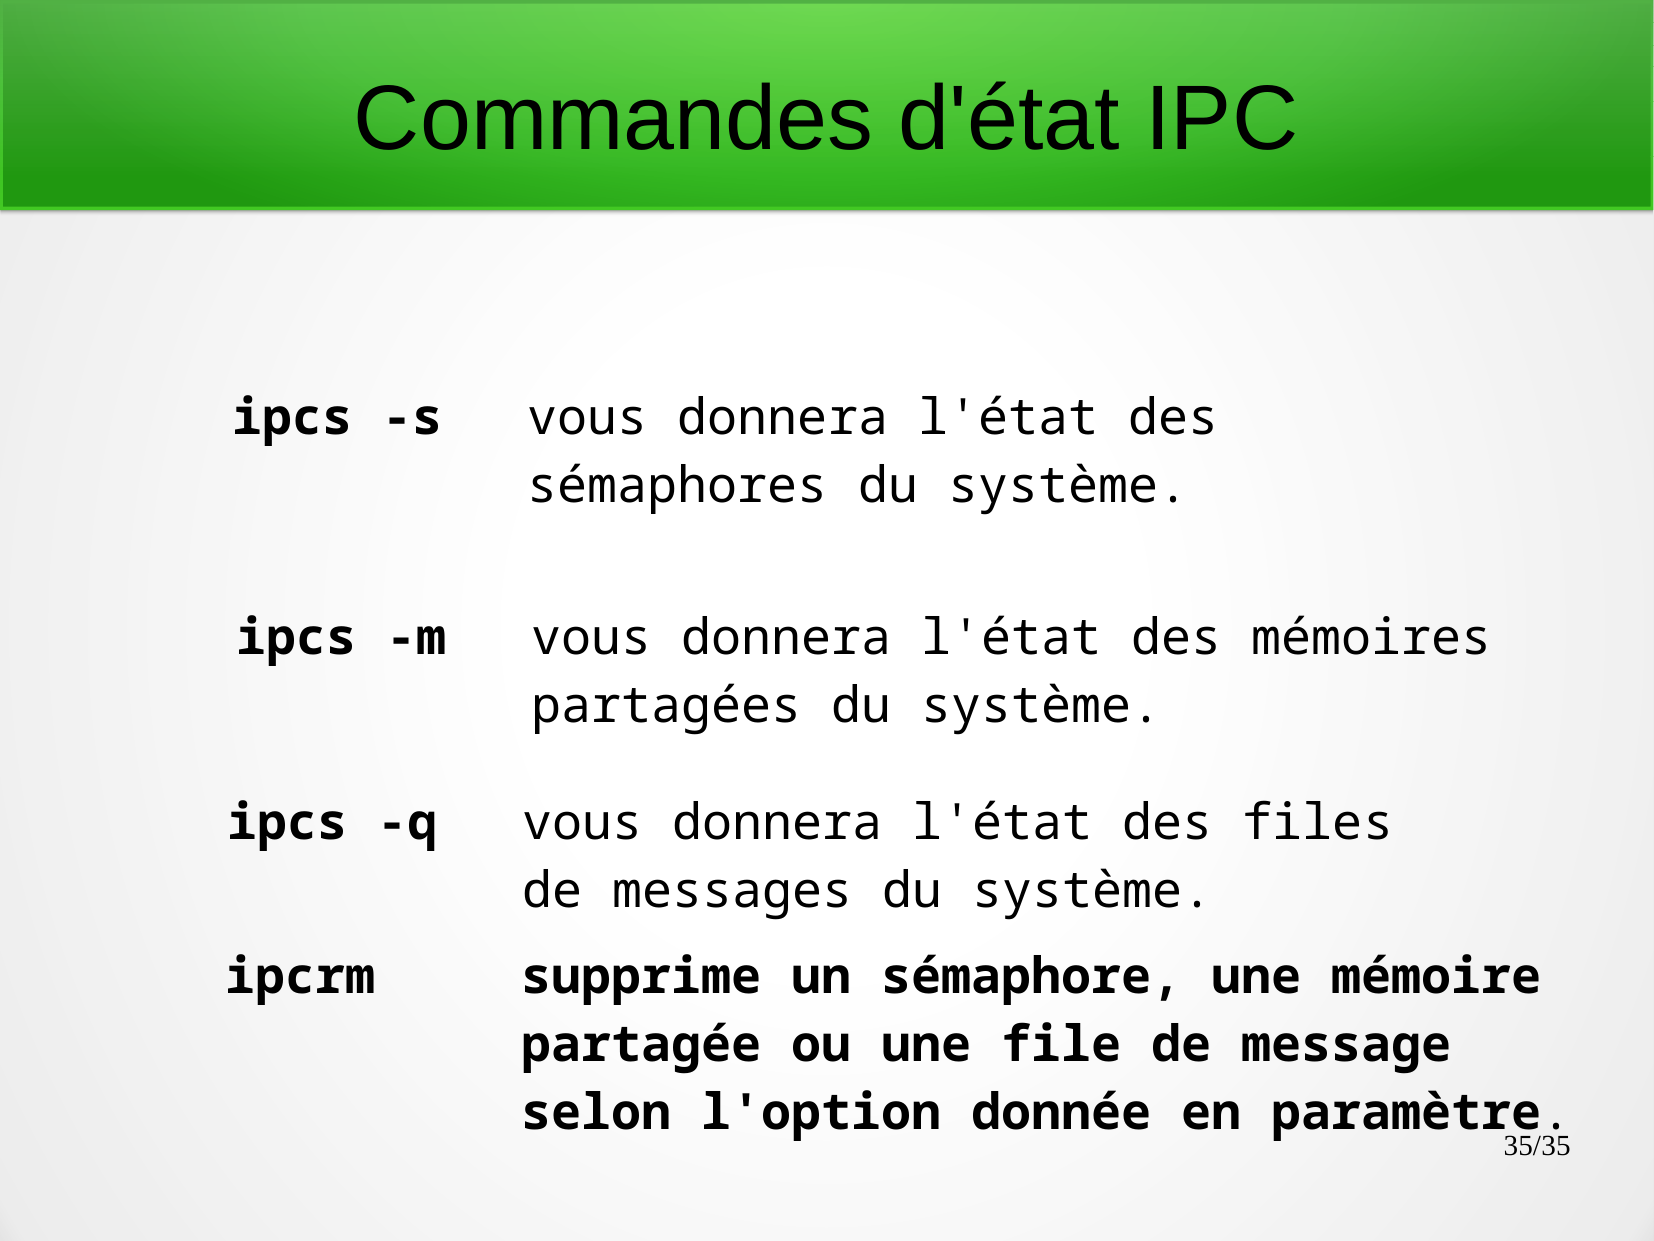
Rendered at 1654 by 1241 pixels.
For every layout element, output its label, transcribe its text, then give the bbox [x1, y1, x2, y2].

text_box ipcs -m vous donnera l'état des mémoires partagées du système. [236, 600, 1522, 717]
text_box ipcs -q vous donnera l'état des files de messages du système. [227, 786, 1423, 902]
title Commandes d'état IPC [82, 47, 1571, 189]
text_box ipcs -s vous donnera l'état des sémaphores du système. [232, 380, 1589, 497]
text_box ipcrm supprime un sémaphore, une mémoire partagée ou une file de message selon l'option donnée en paramètre. [225, 939, 1572, 1114]
